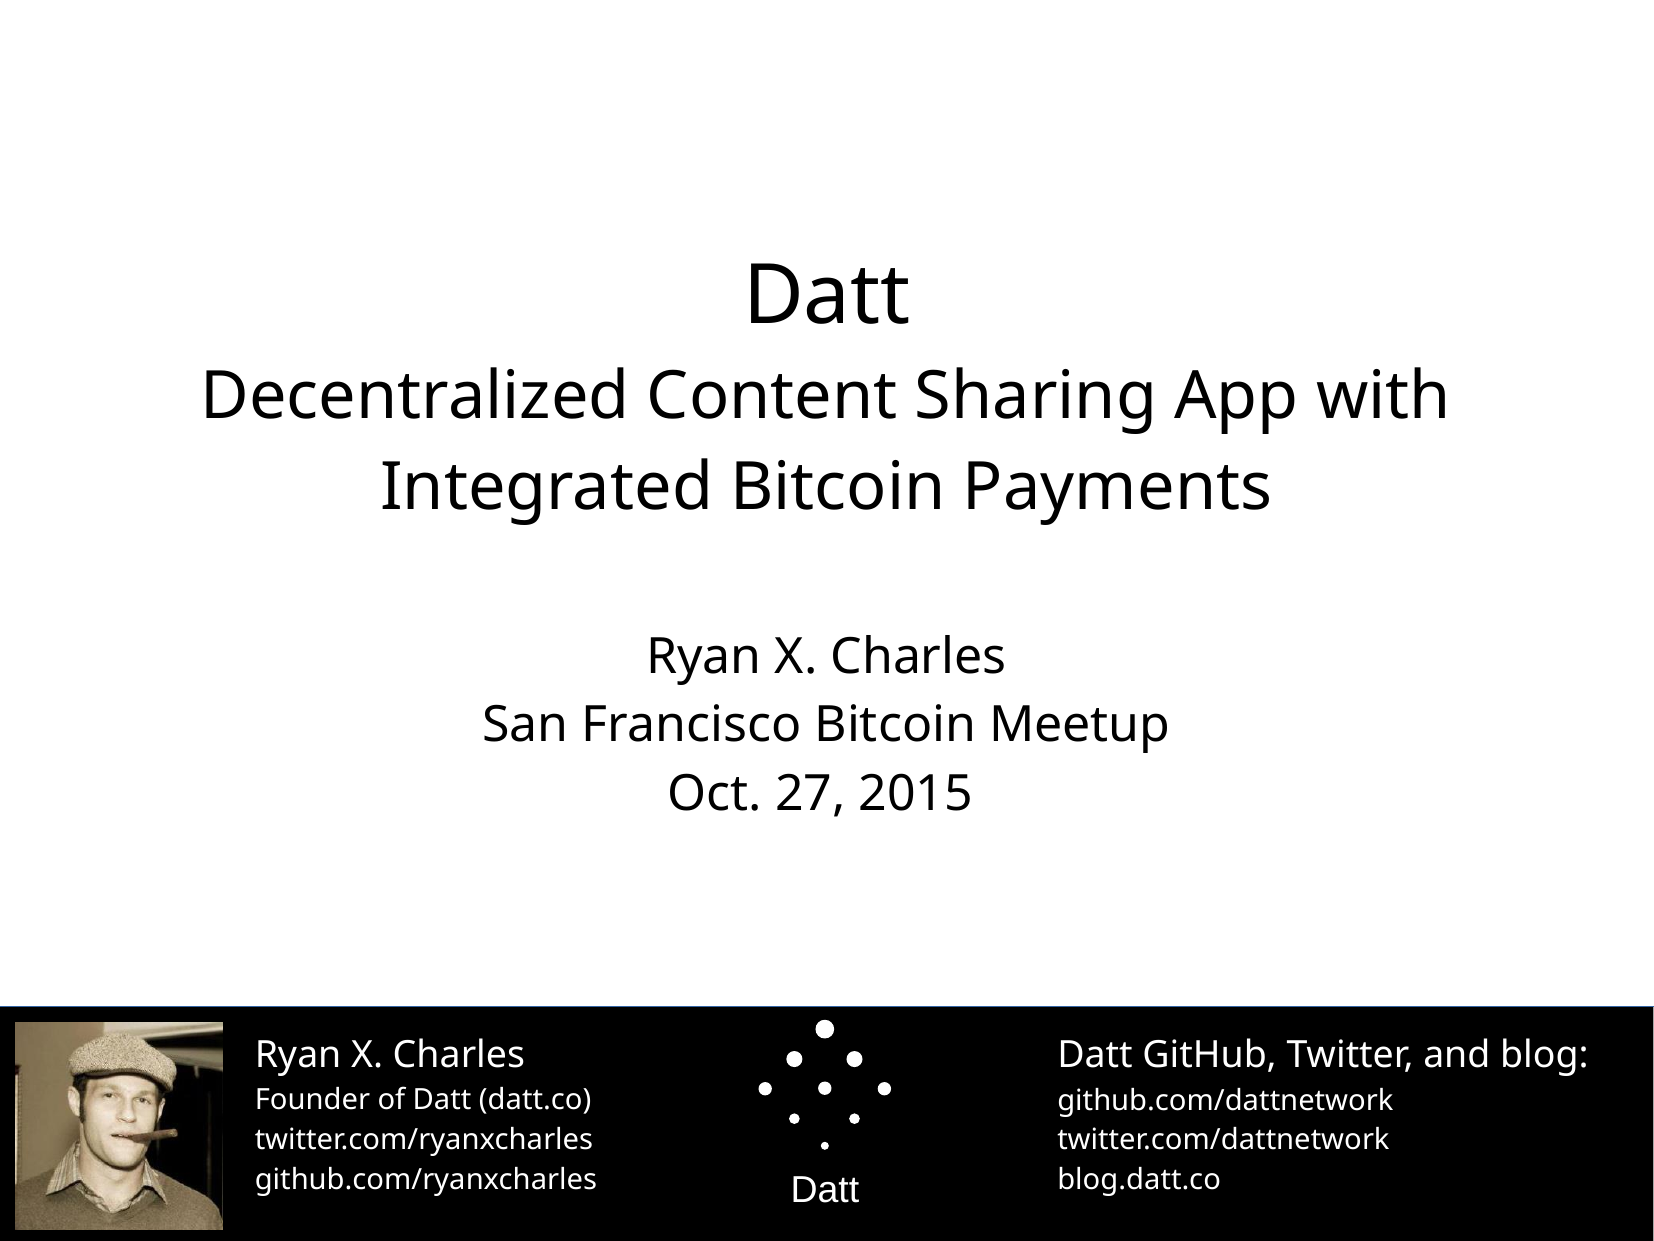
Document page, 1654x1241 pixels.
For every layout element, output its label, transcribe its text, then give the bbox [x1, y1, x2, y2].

text_box Ryan X. Charles Founder of Datt (datt.co) twitter.com/ryanxcharles github.com/ryanxcharles [240, 1020, 976, 1241]
text_box Datt GitHub, Twitter, and blog: github.com/dattnetwork twitter.com/dattnetwork blog.datt.co [1042, 1020, 1654, 1241]
subtitle Datt Decentralized Content Sharing App with Integrated Bitcoin Payments Ryan X. Charles San Francisco Bitcoin Meetup Oct. 27, 2015 [82, 49, 1571, 1010]
picture [15, 1022, 223, 1231]
text_box Datt [735, 1161, 916, 1241]
text_box [0, 1006, 1654, 1241]
picture [757, 1017, 893, 1153]
